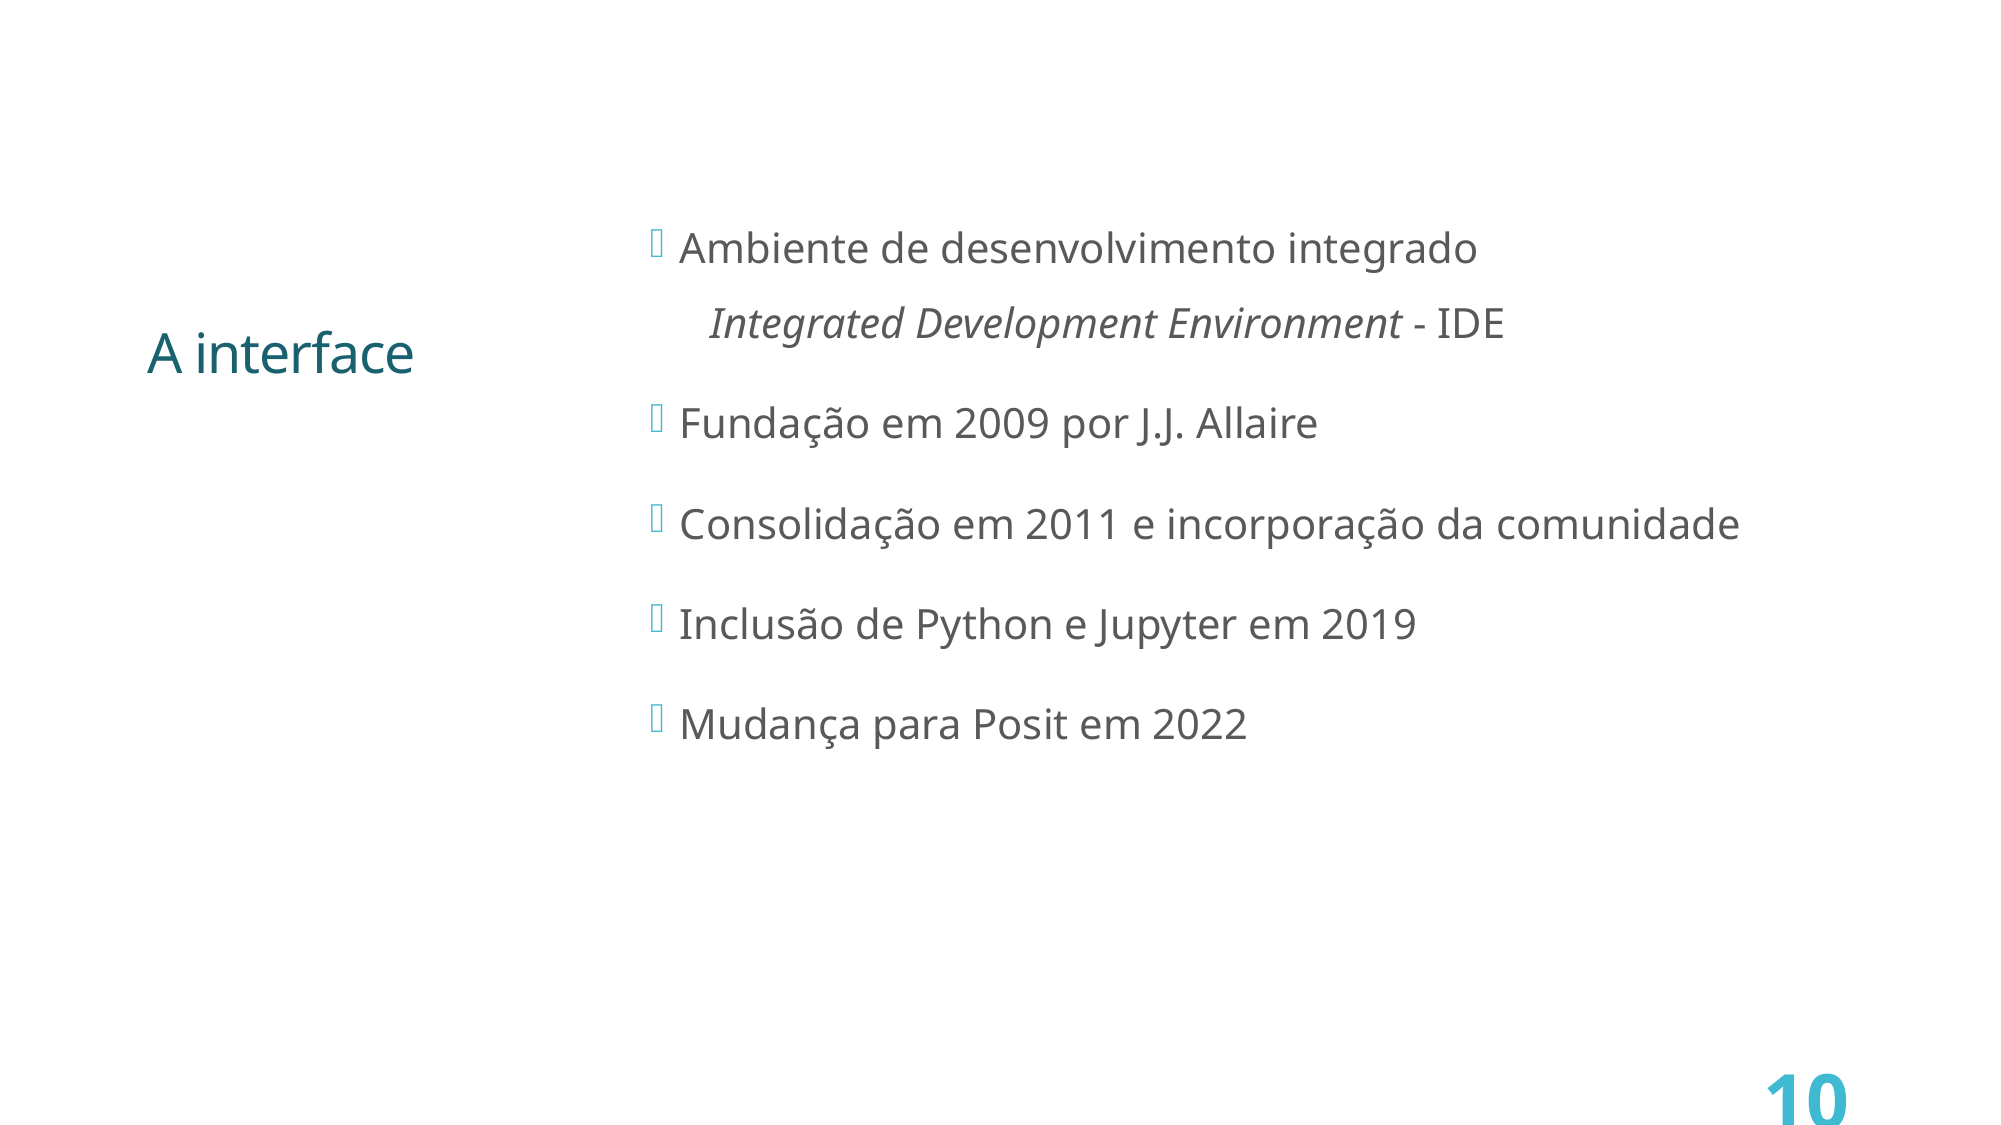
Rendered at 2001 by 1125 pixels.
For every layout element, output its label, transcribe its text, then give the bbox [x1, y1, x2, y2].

list Ambiente de desenvolvimento integrado Integrated Development Environment - IDE Fundação em 2009 por J.J. Allaire Consolidação em 2011 e incorporação da comunidade Inclusão de Python e Jupyter em 2019 Mudança para Posit em 2022 [634, 141, 1835, 803]
text_box A interface História do RStudio [0, 296, 564, 534]
slide_number 8 [1748, 1045, 2000, 1106]
